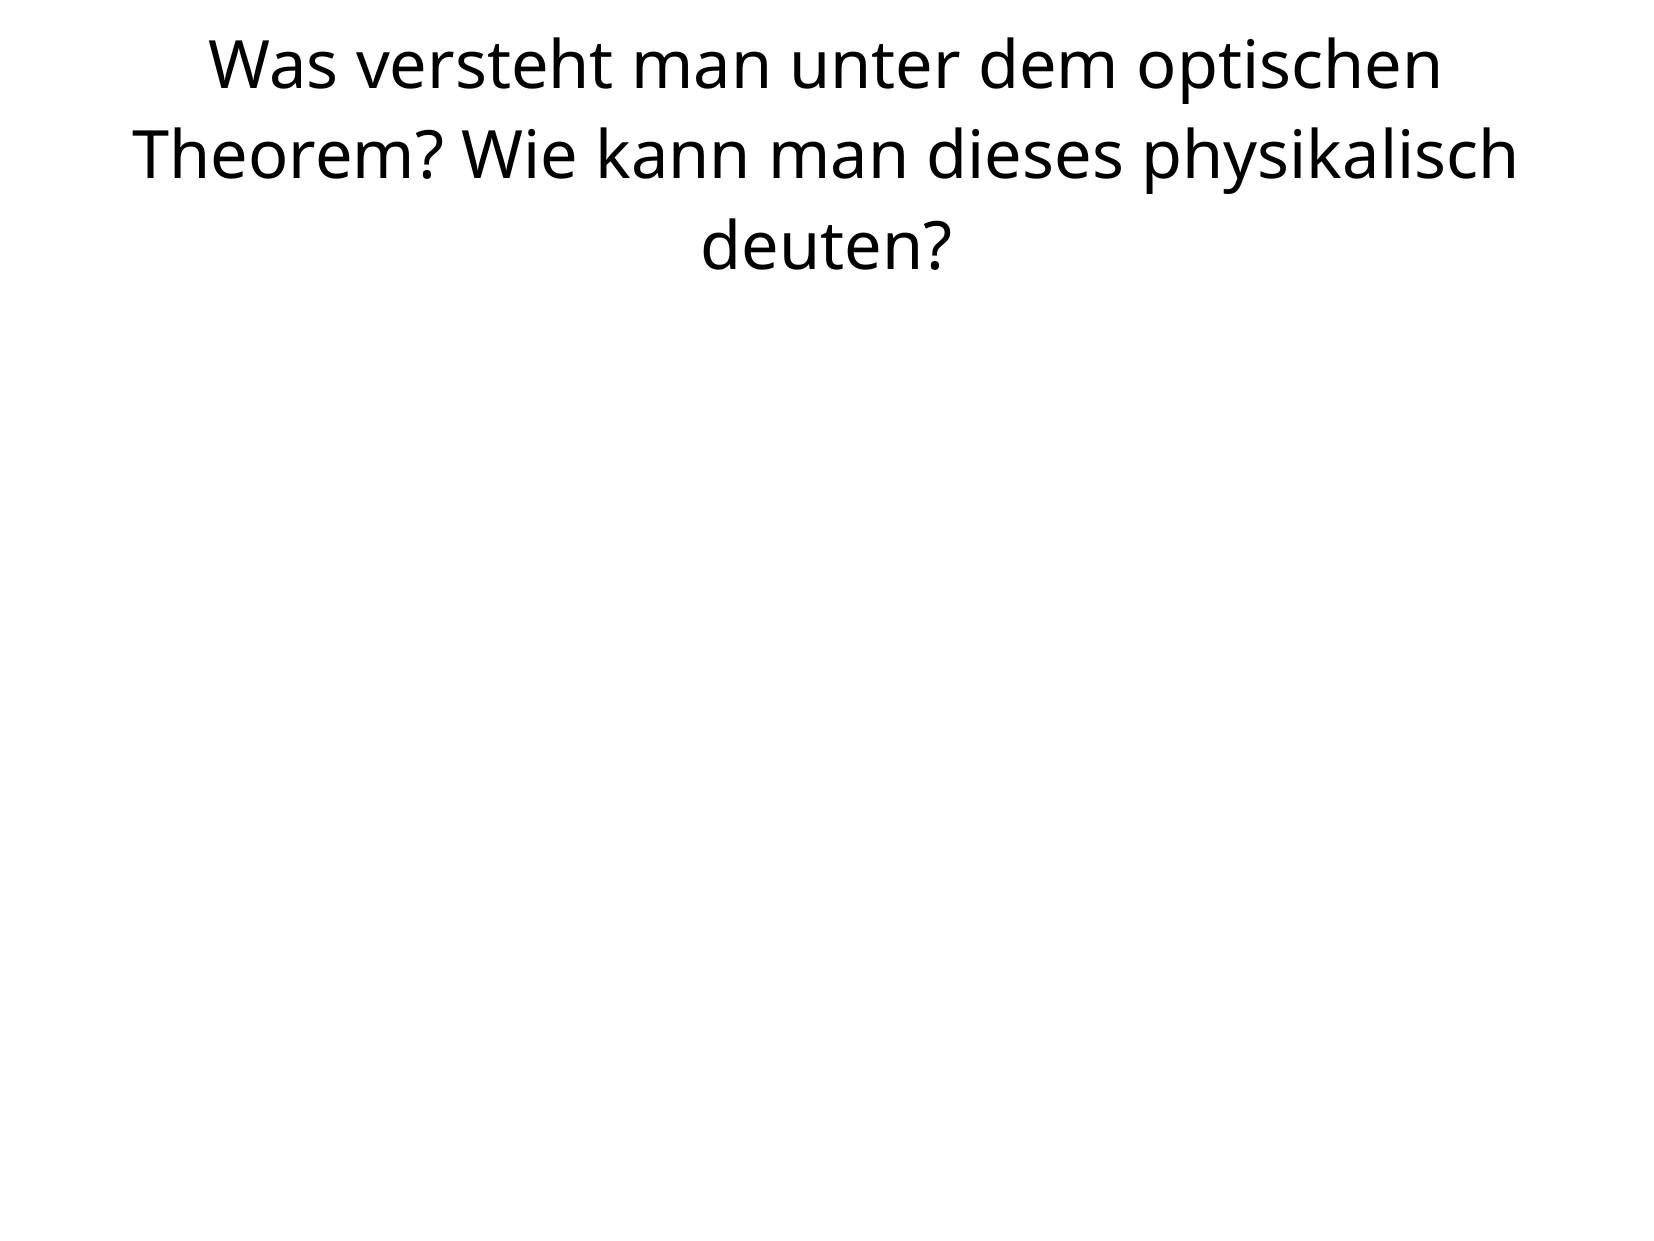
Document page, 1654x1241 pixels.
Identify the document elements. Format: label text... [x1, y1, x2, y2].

title Was versteht man unter dem optischen Theorem? Wie kann man dieses physikalisch deuten? [82, 49, 1571, 257]
